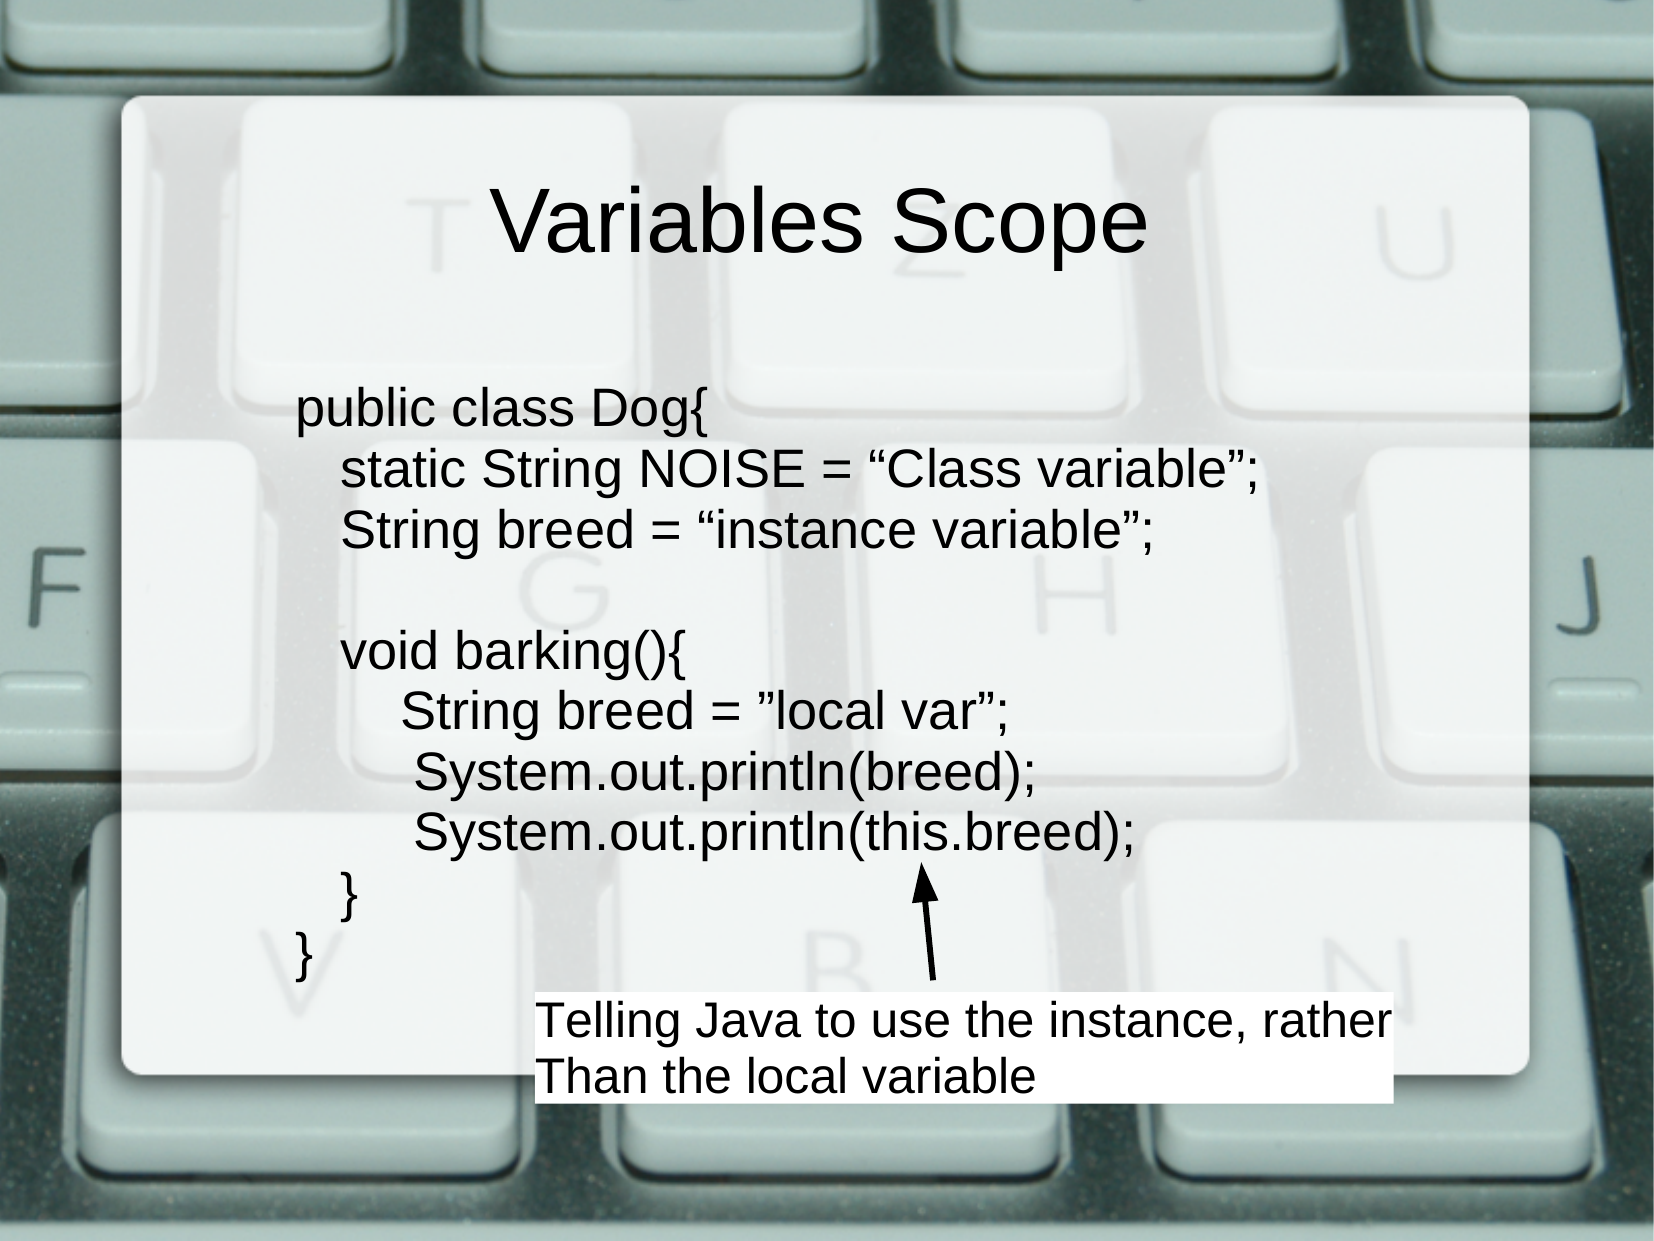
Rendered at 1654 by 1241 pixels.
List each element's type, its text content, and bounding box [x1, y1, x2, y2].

title Variables Scope [135, 117, 1506, 325]
text_box Telling Java to use the instance, rather Than the local variable [534, 992, 1394, 1104]
text_box public class Dog{ static String NOISE = “Class variable”; String breed = “instance variable”; void barking(){ String breed = ”local var”; System.out.println(breed); System.out.println(this.breed); } } [295, 377, 1371, 1052]
picture [0, 0, 1654, 1241]
